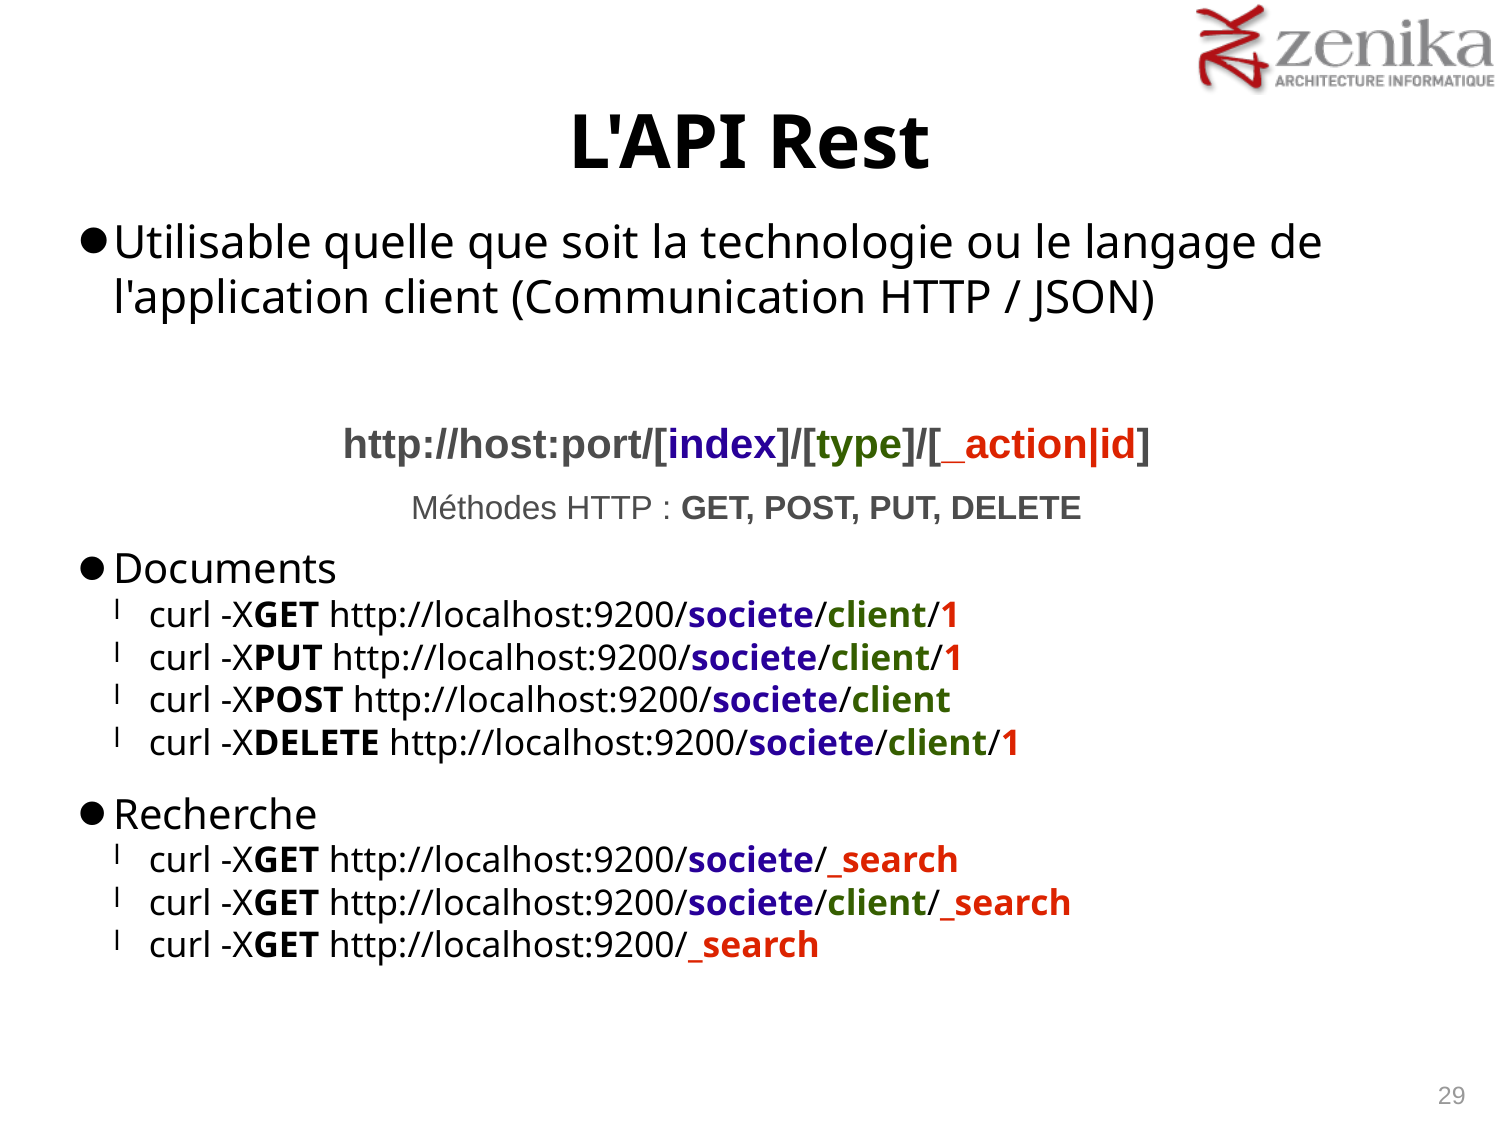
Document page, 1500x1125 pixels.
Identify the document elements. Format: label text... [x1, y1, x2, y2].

picture [1190, 0, 1500, 95]
text_box L'API Rest [75, 29, 1425, 197]
text_box http://host:port/[index]/[type]/[_action|id] Méthodes HTTP : GET, POST, PUT, DELETE [327, 384, 1166, 514]
text_box Utilisable quelle que soit la technologie ou le langage de l'application client (Communication HTTP / JSON) Documents curl -XGET http://localhost:9200/societe/client/1 curl -XPUT http://localhost:9200/societe/client/1 curl -XPOST http://localhost:9200/societe/client curl -XDELETE http://localhost:9200/societe/client/1 Recherche curl -XGET http://localhost:9200/societe/_search curl -XGET http://localhost:9200/societe/client/_search curl -XGET http://localhost:9200/_search [63, 197, 1470, 1087]
